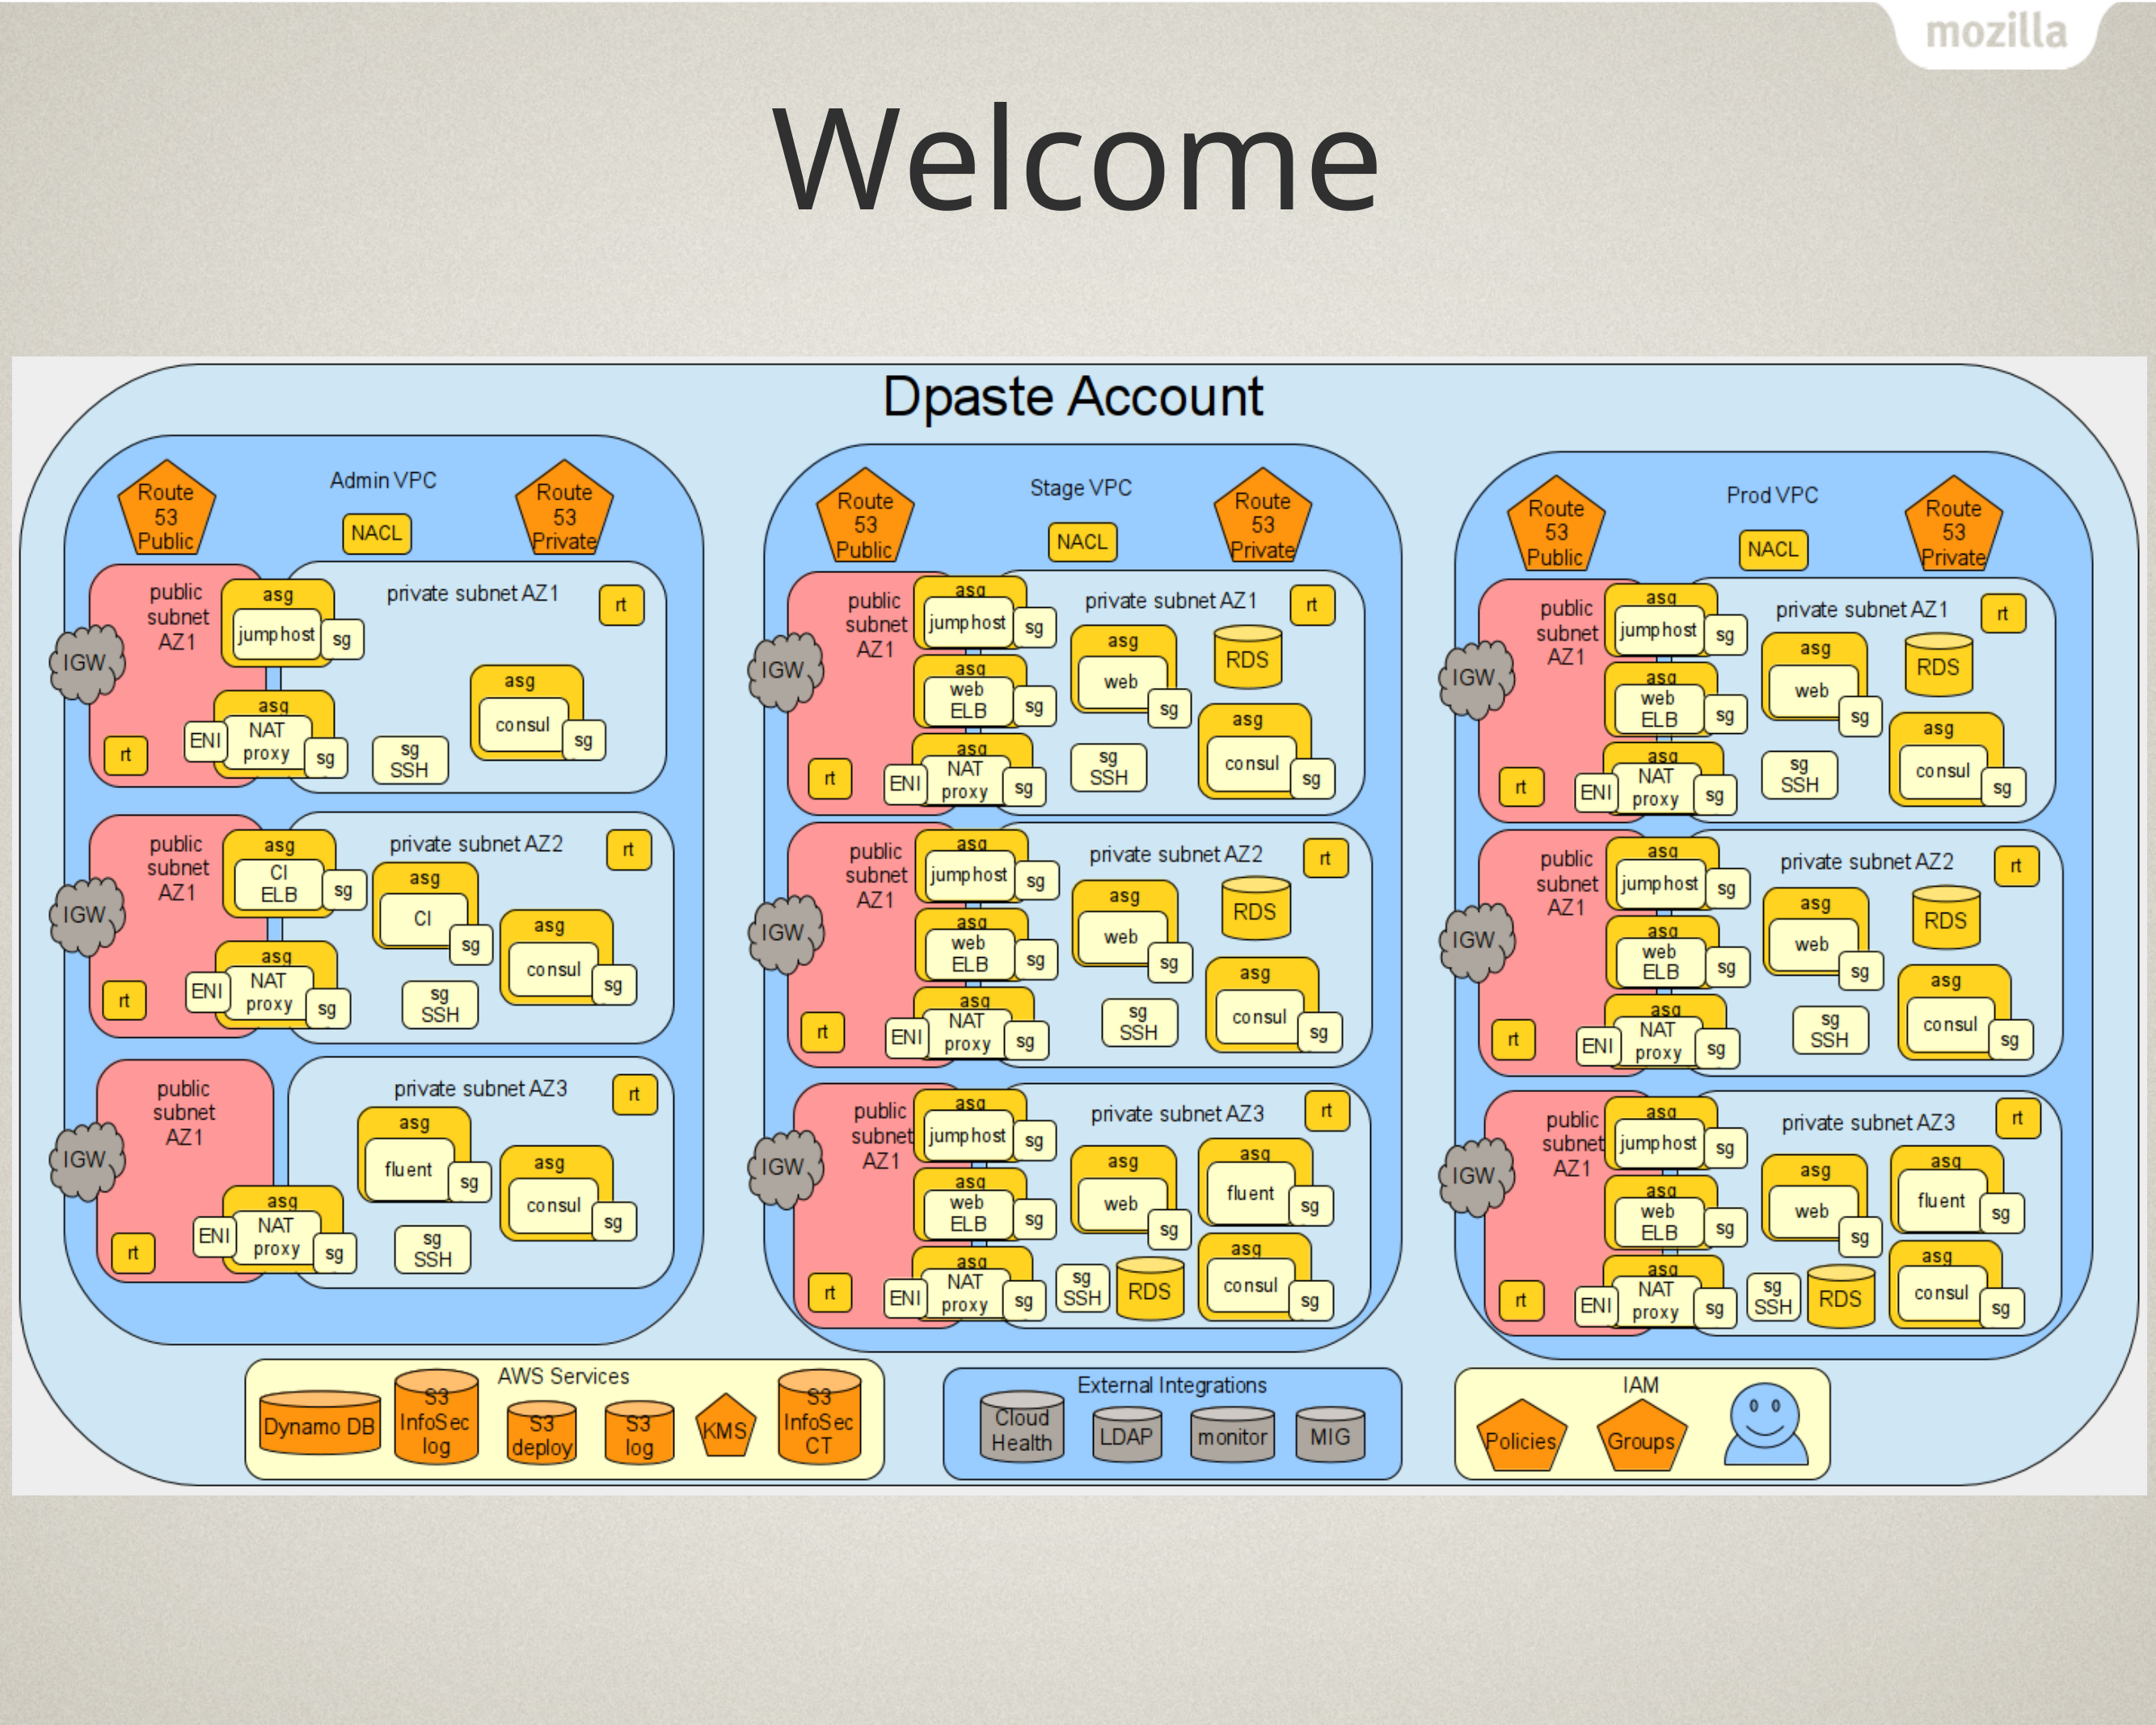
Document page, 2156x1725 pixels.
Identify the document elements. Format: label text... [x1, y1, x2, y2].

picture [0, 0, 2156, 1725]
title Welcome [58, 45, 2097, 261]
